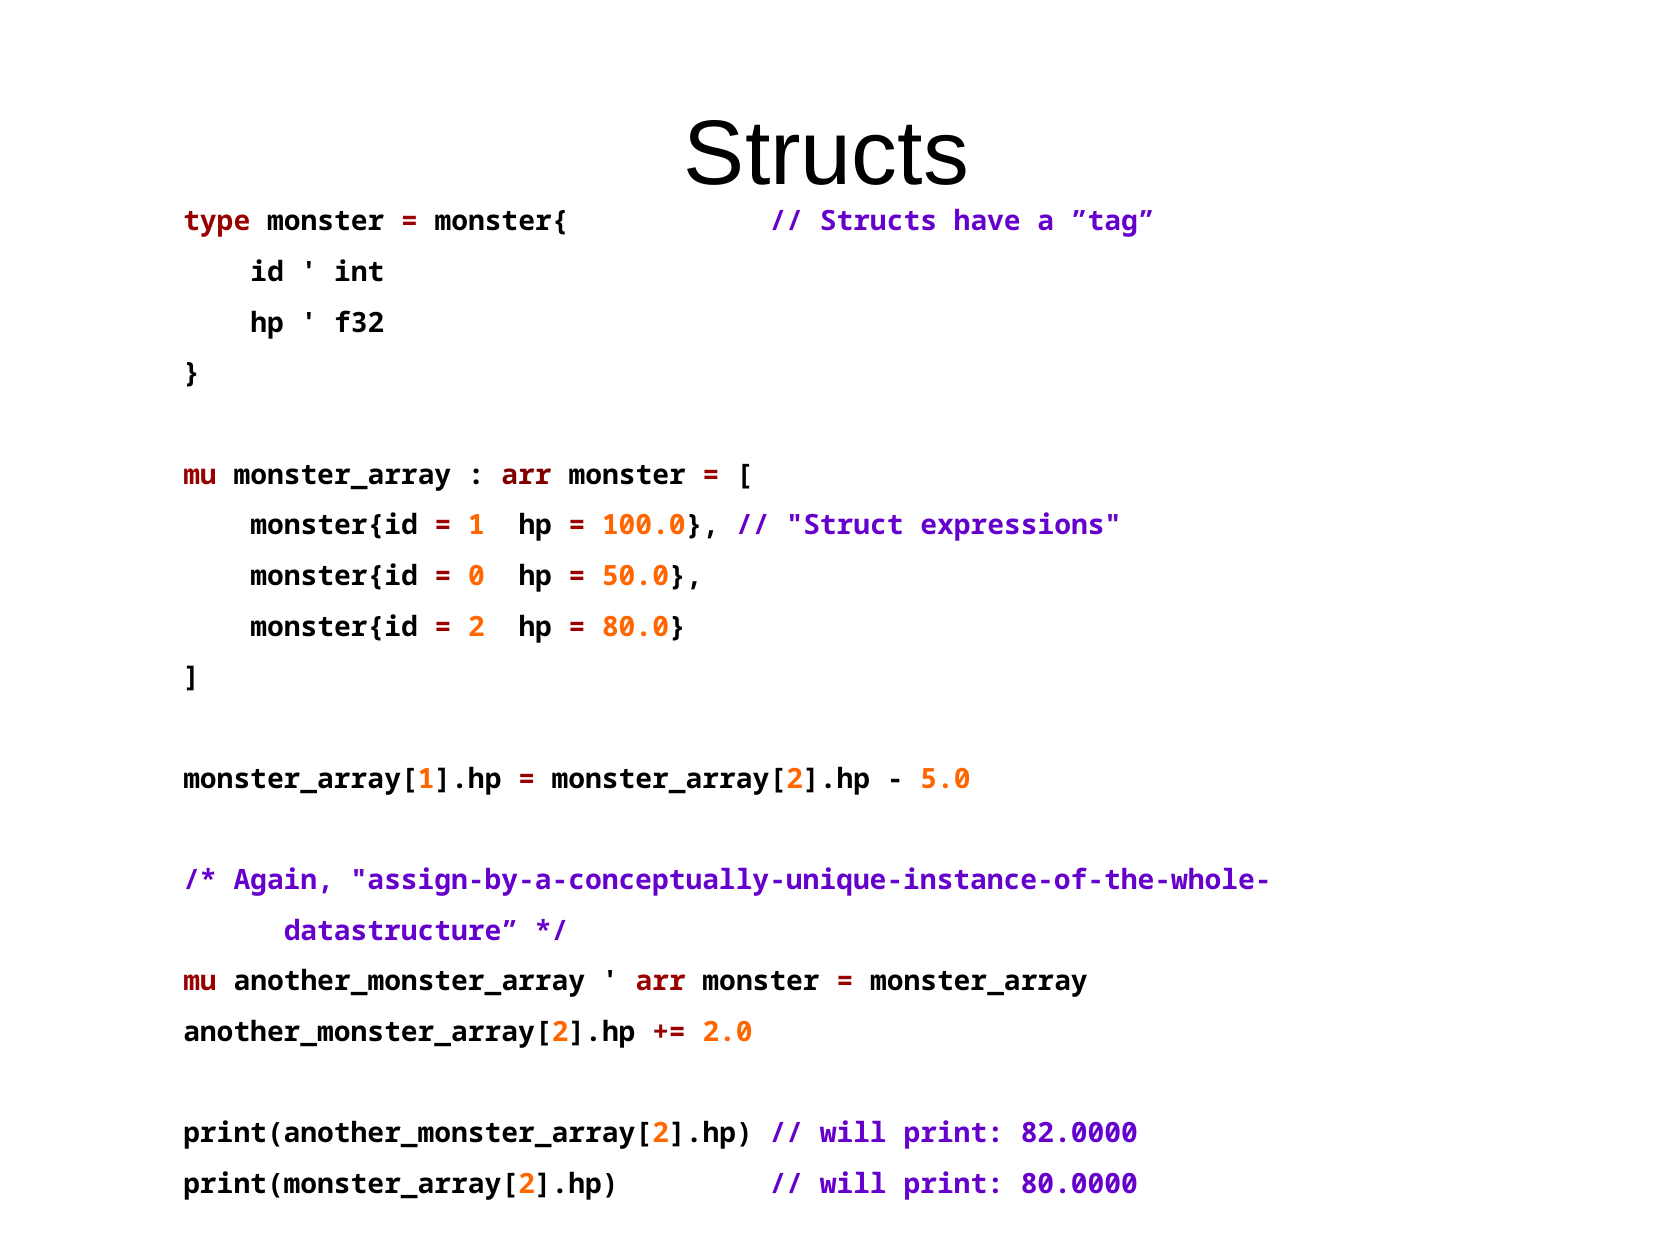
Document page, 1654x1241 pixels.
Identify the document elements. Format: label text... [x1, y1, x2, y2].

title Structs [82, 49, 1571, 257]
list type monster = monster{ // Structs have a ”tag” id ' int hp ' f32 } mu monster_array : arr monster = [ monster{id = 1 hp = 100.0}, // "Struct expressions" monster{id = 0 hp = 50.0}, monster{id = 2 hp = 80.0} ] monster_array[1].hp = monster_array[2].hp - 5.0 /* Again, "assign-by-a-conceptually-unique-instance-of-the-whole- datastructure” */ mu another_monster_array ' arr monster = monster_array another_monster_array[2].hp += 2.0 print(another_monster_array[2].hp) // will print: 82.0000 print(monster_array[2].hp) // will print: 80.0000 [153, 200, 1642, 1217]
